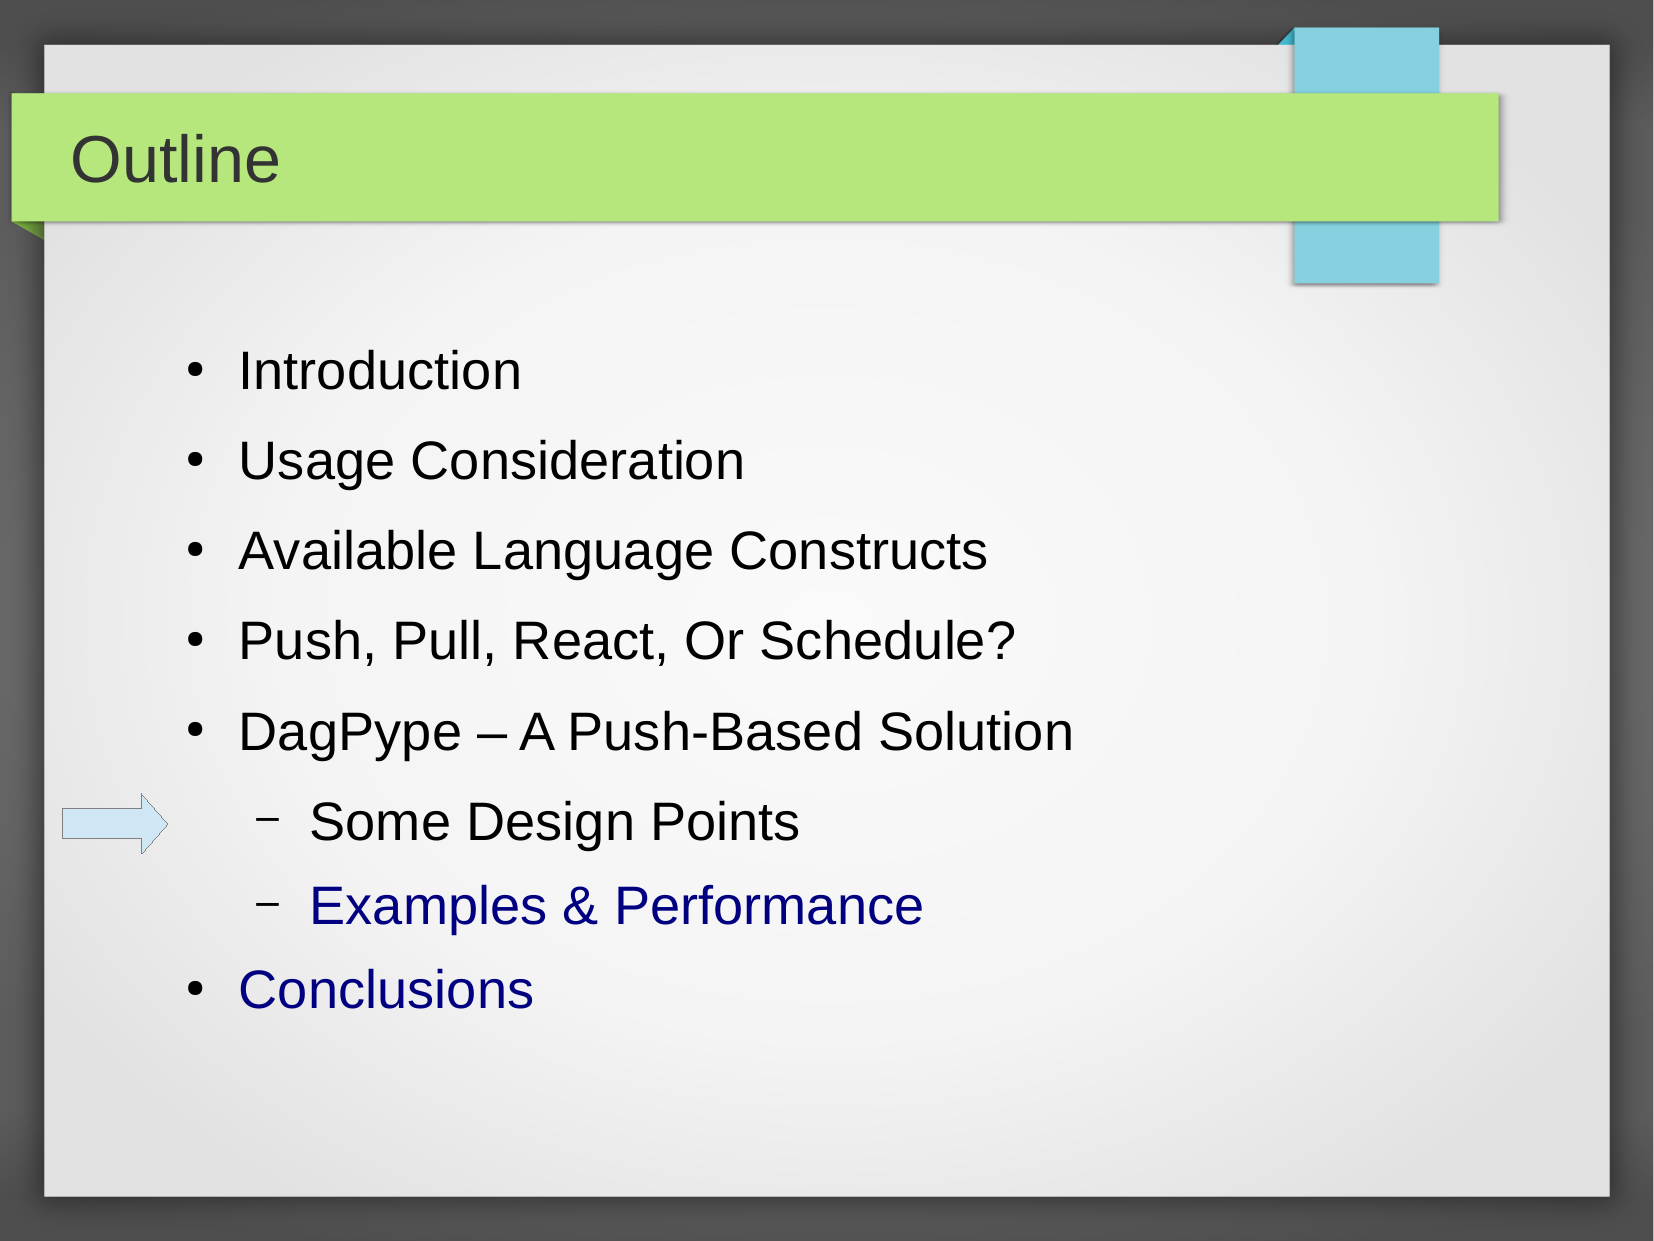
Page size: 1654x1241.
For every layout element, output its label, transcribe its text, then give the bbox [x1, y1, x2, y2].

text_box [62, 793, 168, 854]
list Introduction Usage Consideration Available Language Constructs Push, Pull, React, Or Schedule? DagPype – A Push-Based Solution Some Design Points Examples & Performance Conclusions [167, 340, 1623, 1060]
picture [0, 0, 1654, 1241]
title Outline [70, 106, 1229, 213]
